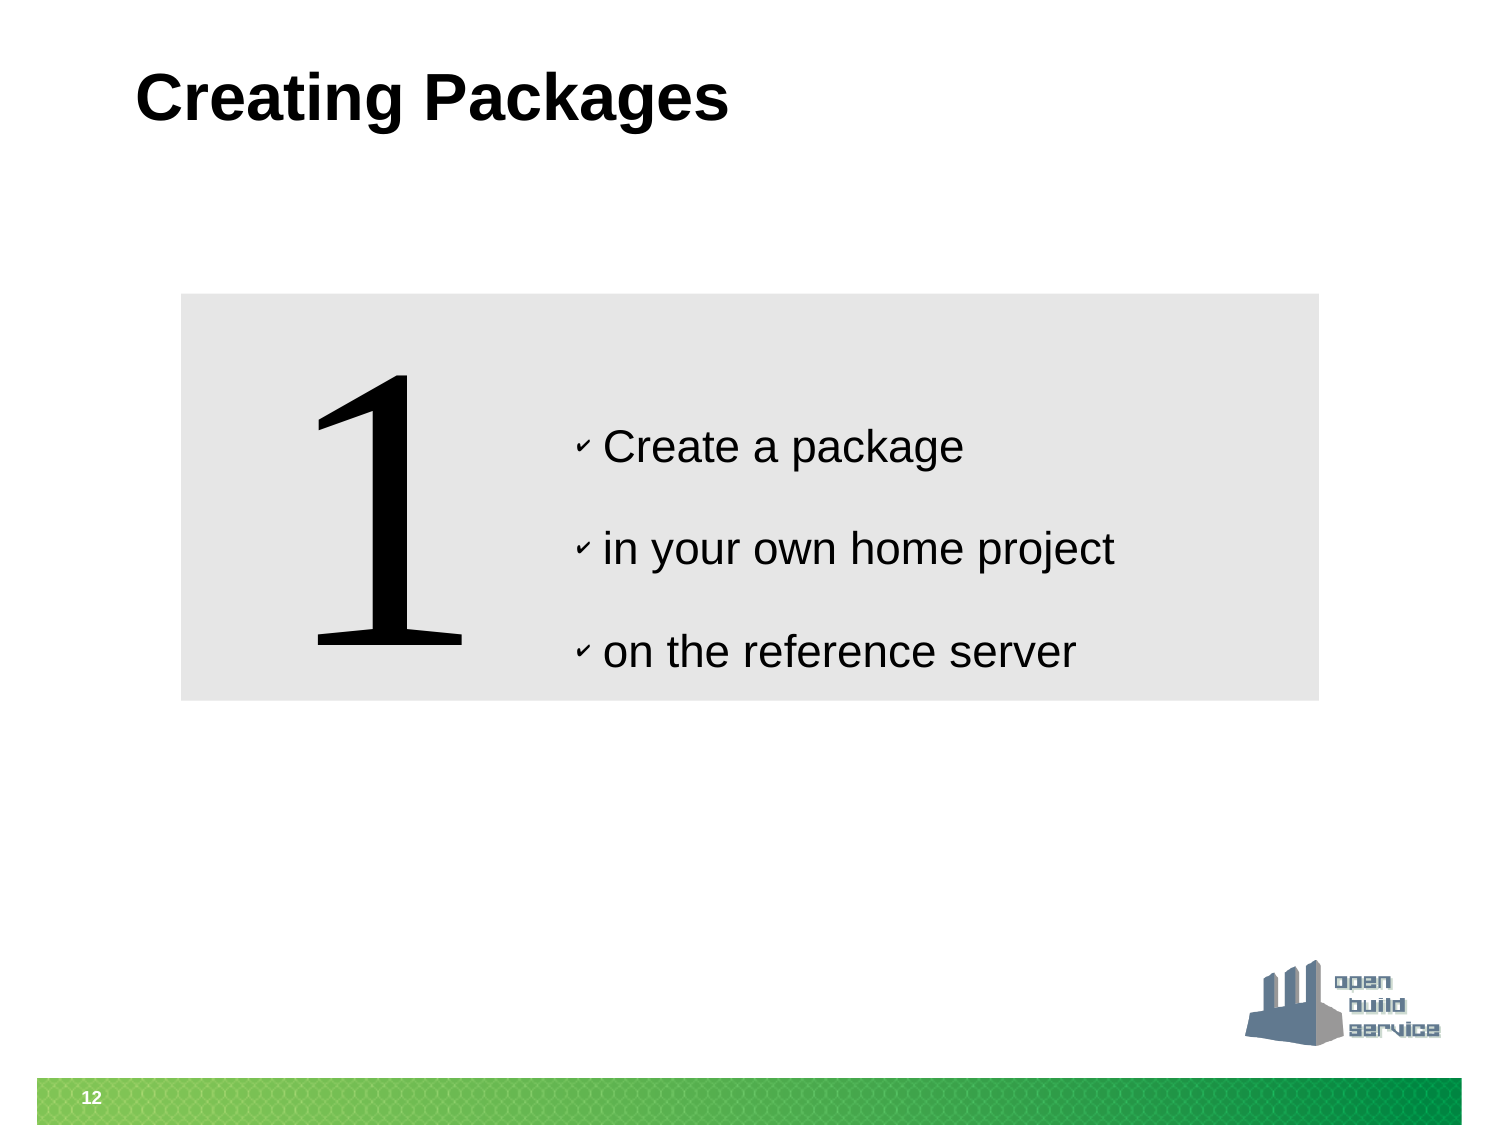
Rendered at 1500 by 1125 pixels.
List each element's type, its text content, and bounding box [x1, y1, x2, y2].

picture [1245, 960, 1441, 1046]
picture [37, 1078, 1462, 1125]
text_box 1 [282, 258, 534, 716]
text_box [181, 293, 282, 701]
text_box Create a package in your own home project on the reference server [576, 369, 1116, 626]
text_box [534, 293, 1319, 701]
title Creating Packages [135, 41, 1372, 204]
